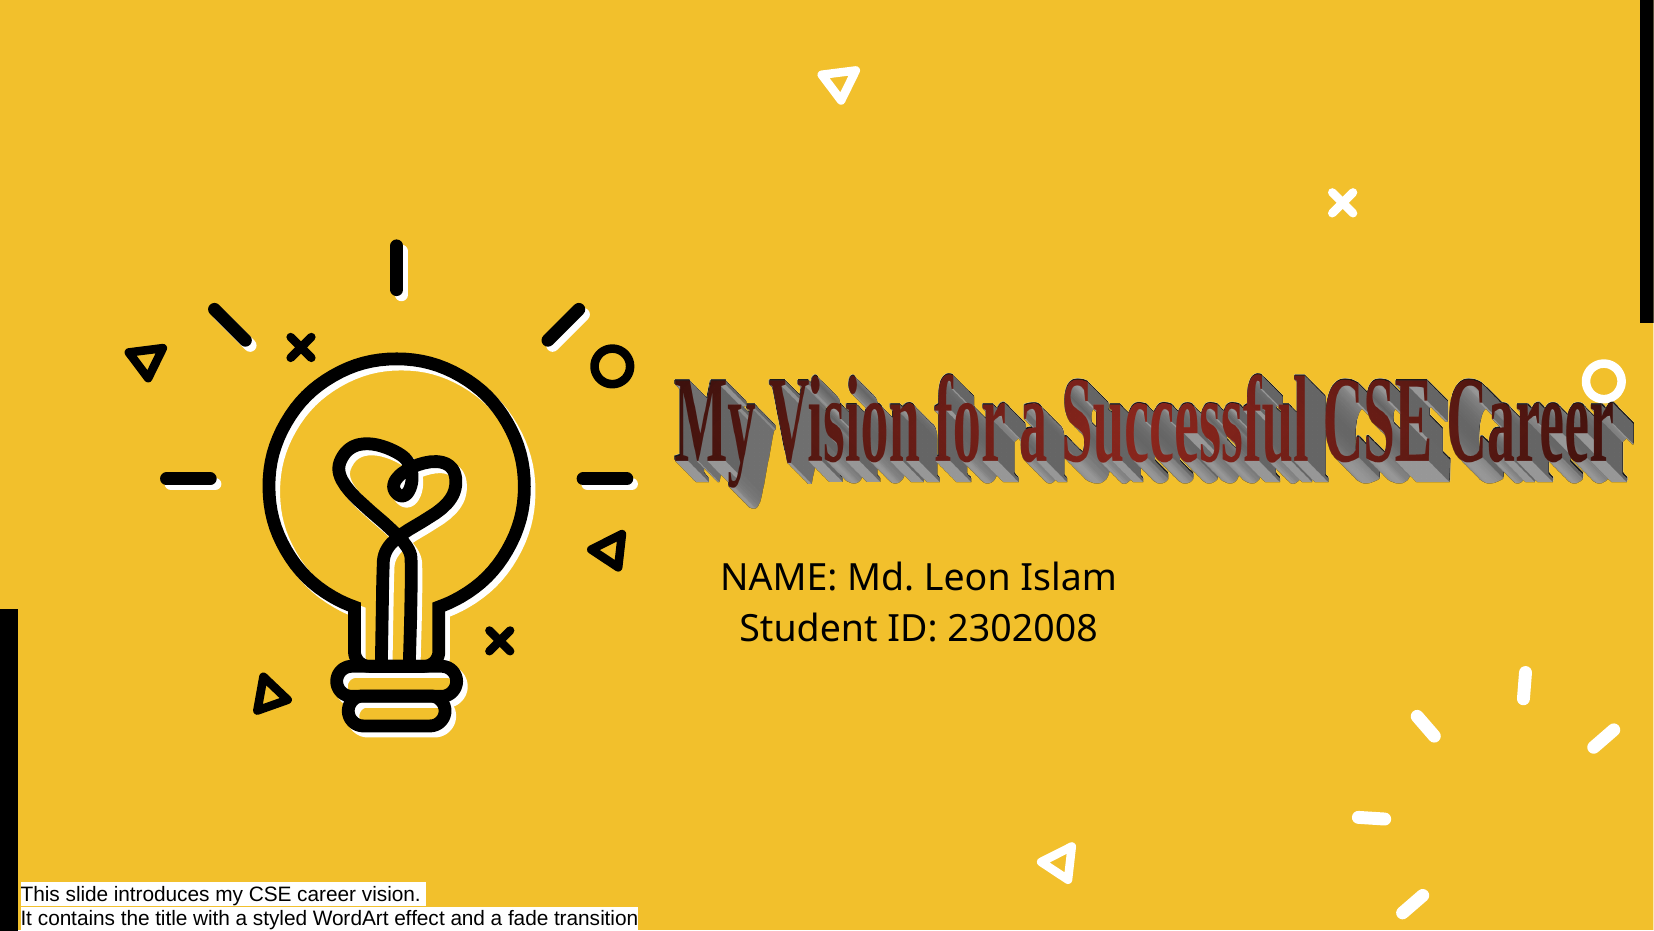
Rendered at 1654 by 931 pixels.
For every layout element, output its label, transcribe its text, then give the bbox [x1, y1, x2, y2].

title NAME: Md. Leon Islam Student ID: 2302008 [600, 526, 1238, 676]
text_box This slide introduces my CSE career vision. It contains the title with a styled WordArt effect and a fade transition [5, 874, 655, 931]
